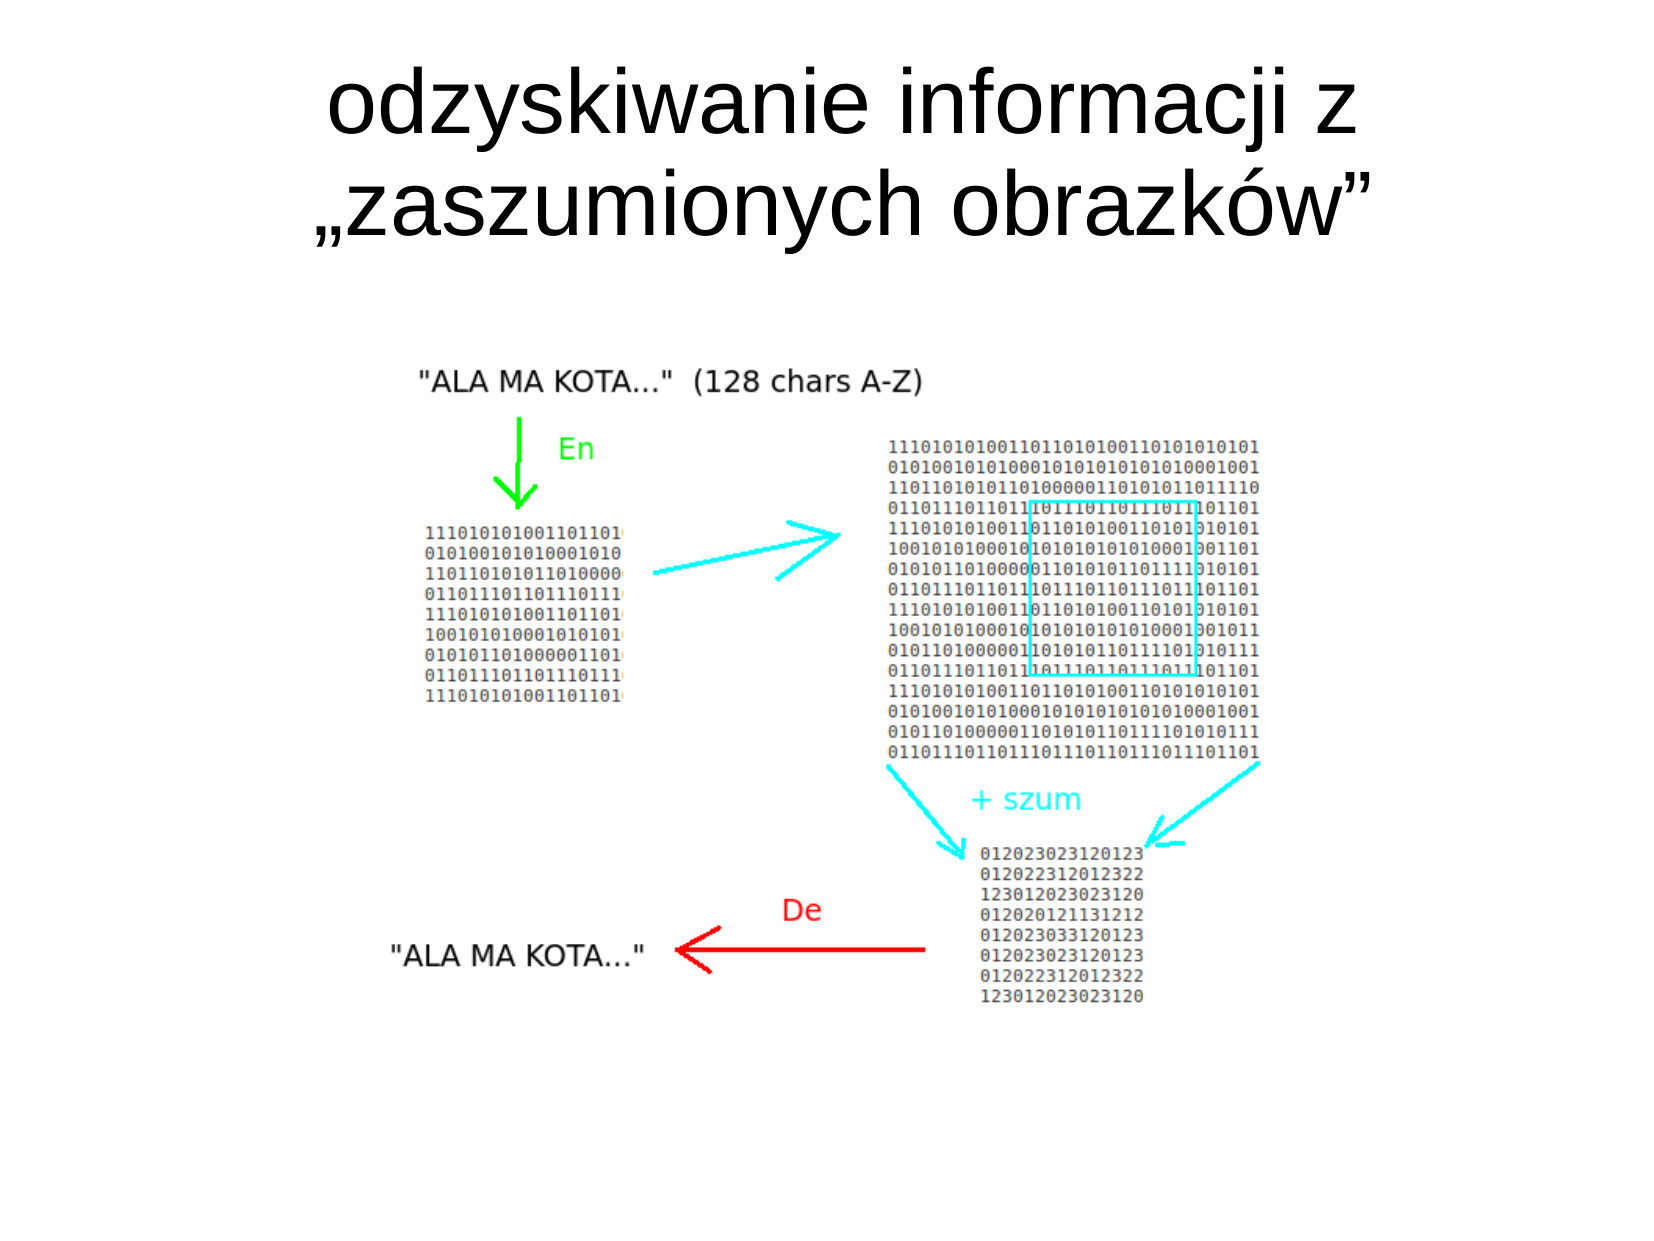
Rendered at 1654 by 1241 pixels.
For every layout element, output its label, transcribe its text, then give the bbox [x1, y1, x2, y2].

picture [356, 361, 1312, 1040]
title odzyskiwanie informacji z „zaszumionych obrazków” [82, 49, 1571, 257]
